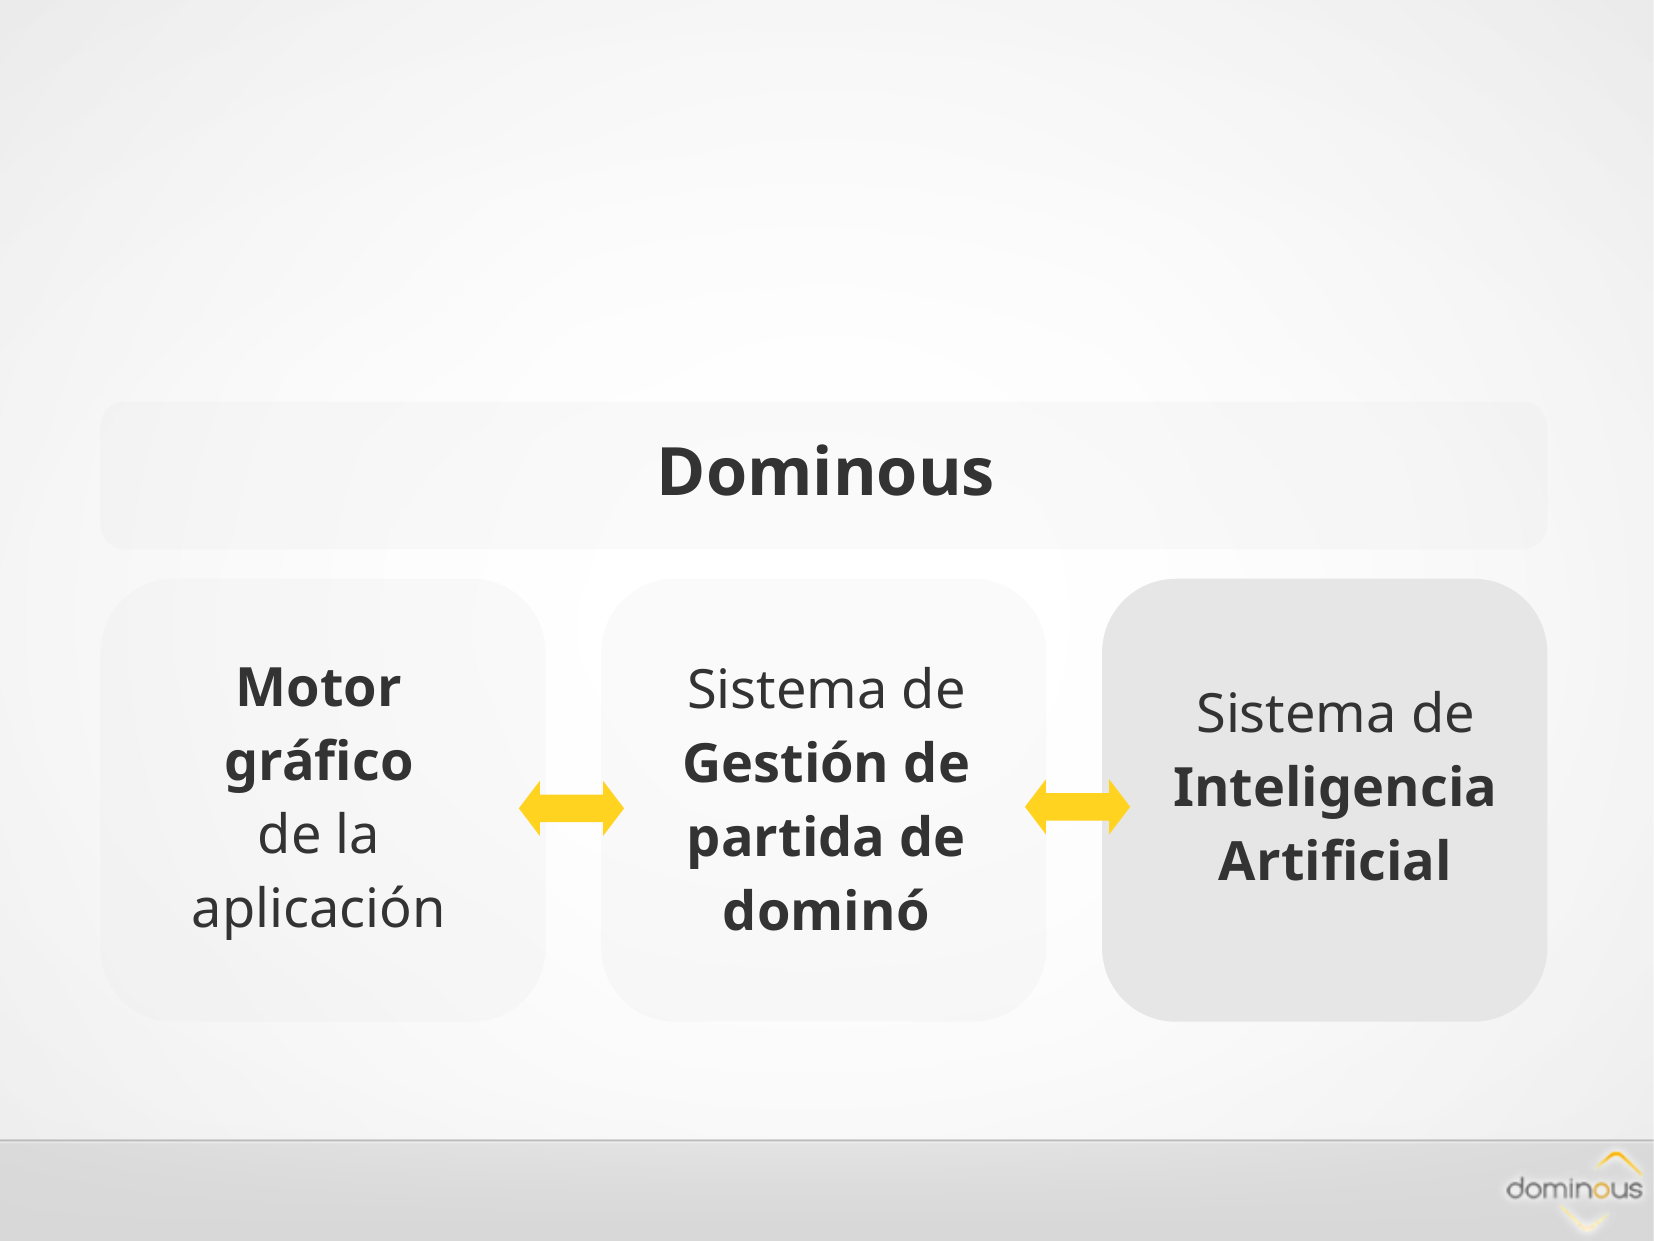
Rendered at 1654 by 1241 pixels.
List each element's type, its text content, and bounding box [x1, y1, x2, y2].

text_box Dominous [641, 416, 1026, 600]
picture [0, 0, 1654, 1241]
text_box [100, 401, 1548, 550]
text_box [1024, 578, 1548, 1022]
text_box [100, 578, 1047, 1022]
text_box Sistema de Inteligencia Artificial [1158, 667, 1531, 969]
text_box Motor gráfico de la aplicación [176, 640, 472, 952]
text_box Sistema de Gestión de partida de dominó [667, 642, 1054, 954]
